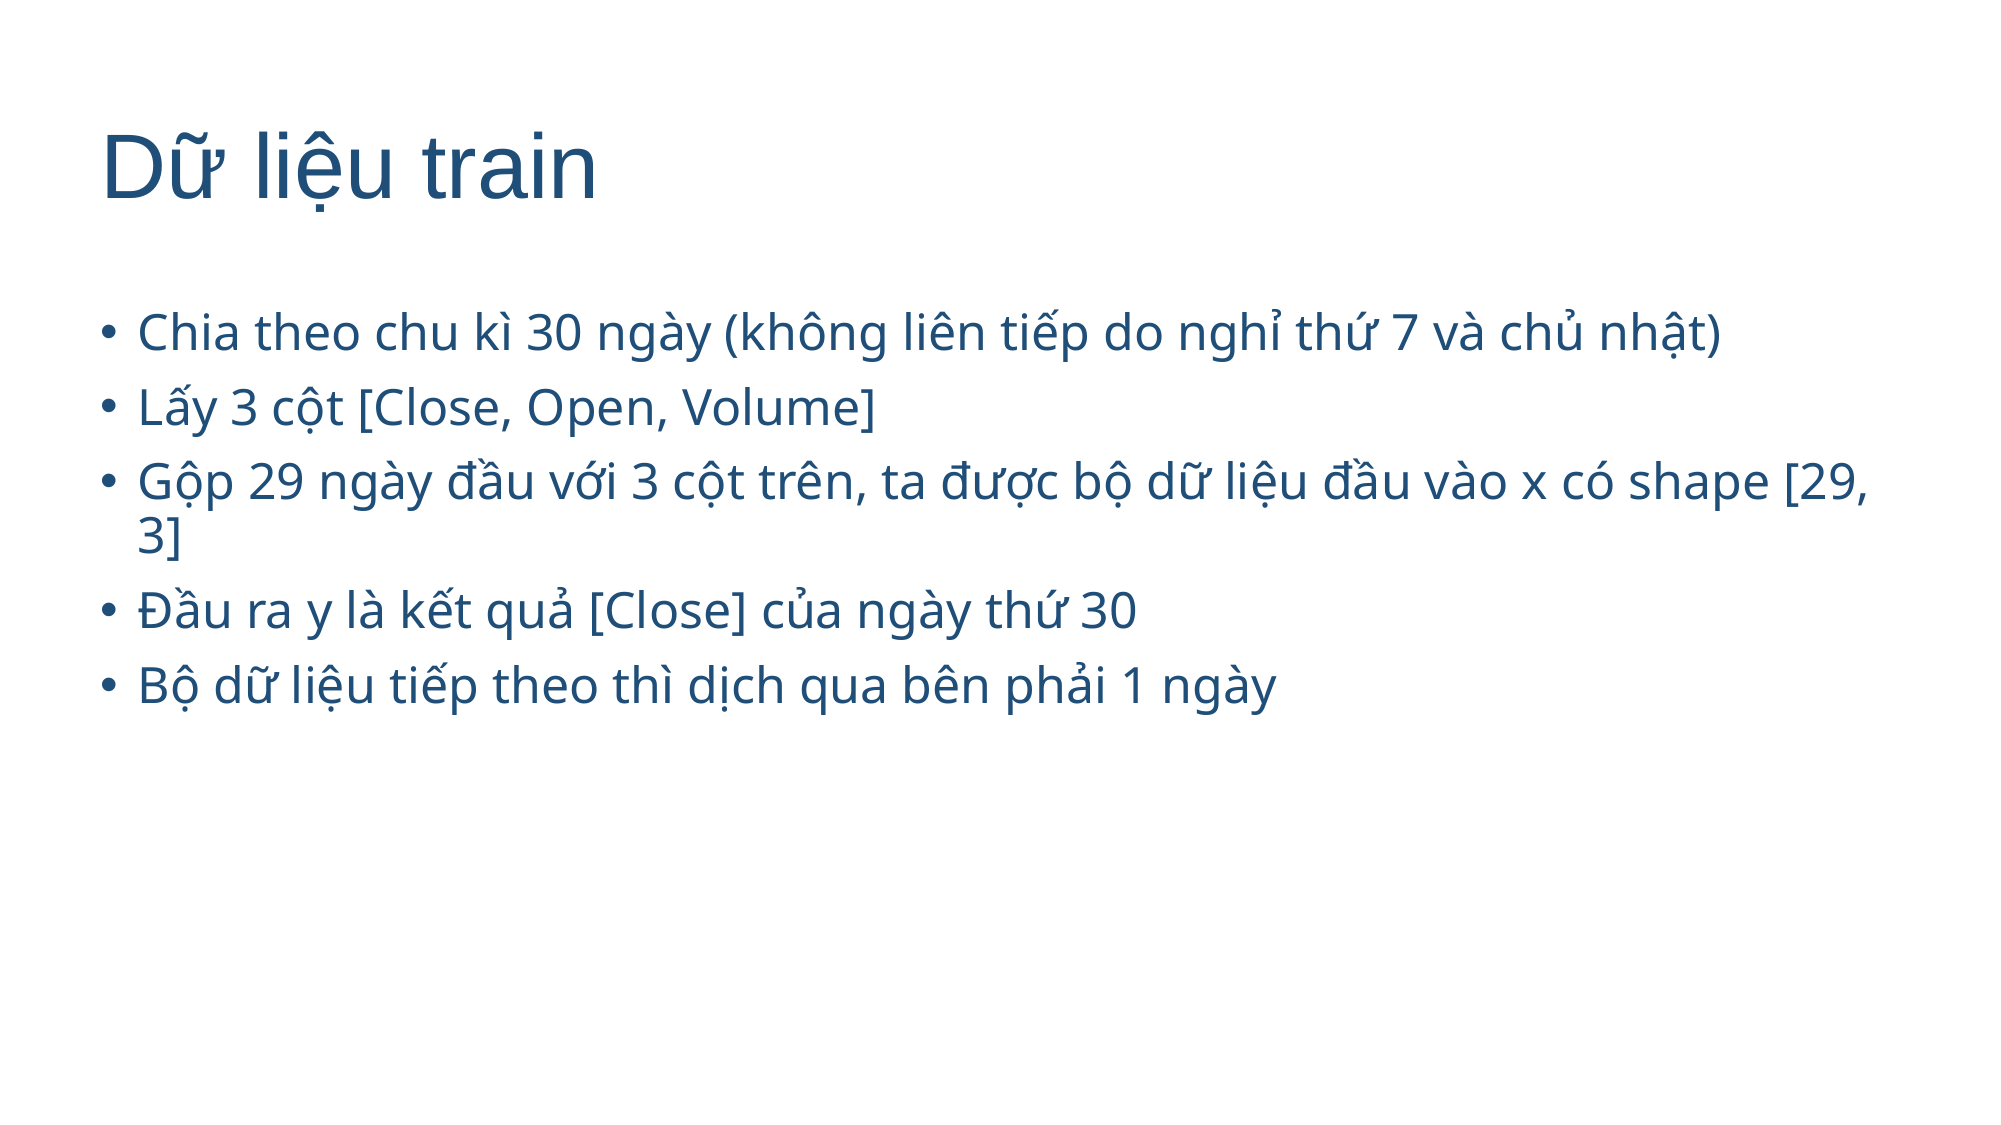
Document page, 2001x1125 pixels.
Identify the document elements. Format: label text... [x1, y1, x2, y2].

list Chia theo chu kì 30 ngày (không liên tiếp do nghỉ thứ 7 và chủ nhật) Lấy 3 cột [Close, Open, Volume] Gộp 29 ngày đầu với 3 cột trên, ta được bộ dữ liệu đầu vào x có shape [29, 3] Đầu ra y là kết quả [Close] của ngày thứ 30 Bộ dữ liệu tiếp theo thì dịch qua bên phải 1 ngày [85, 299, 1928, 1014]
title Dữ liệu train [85, 59, 1460, 278]
